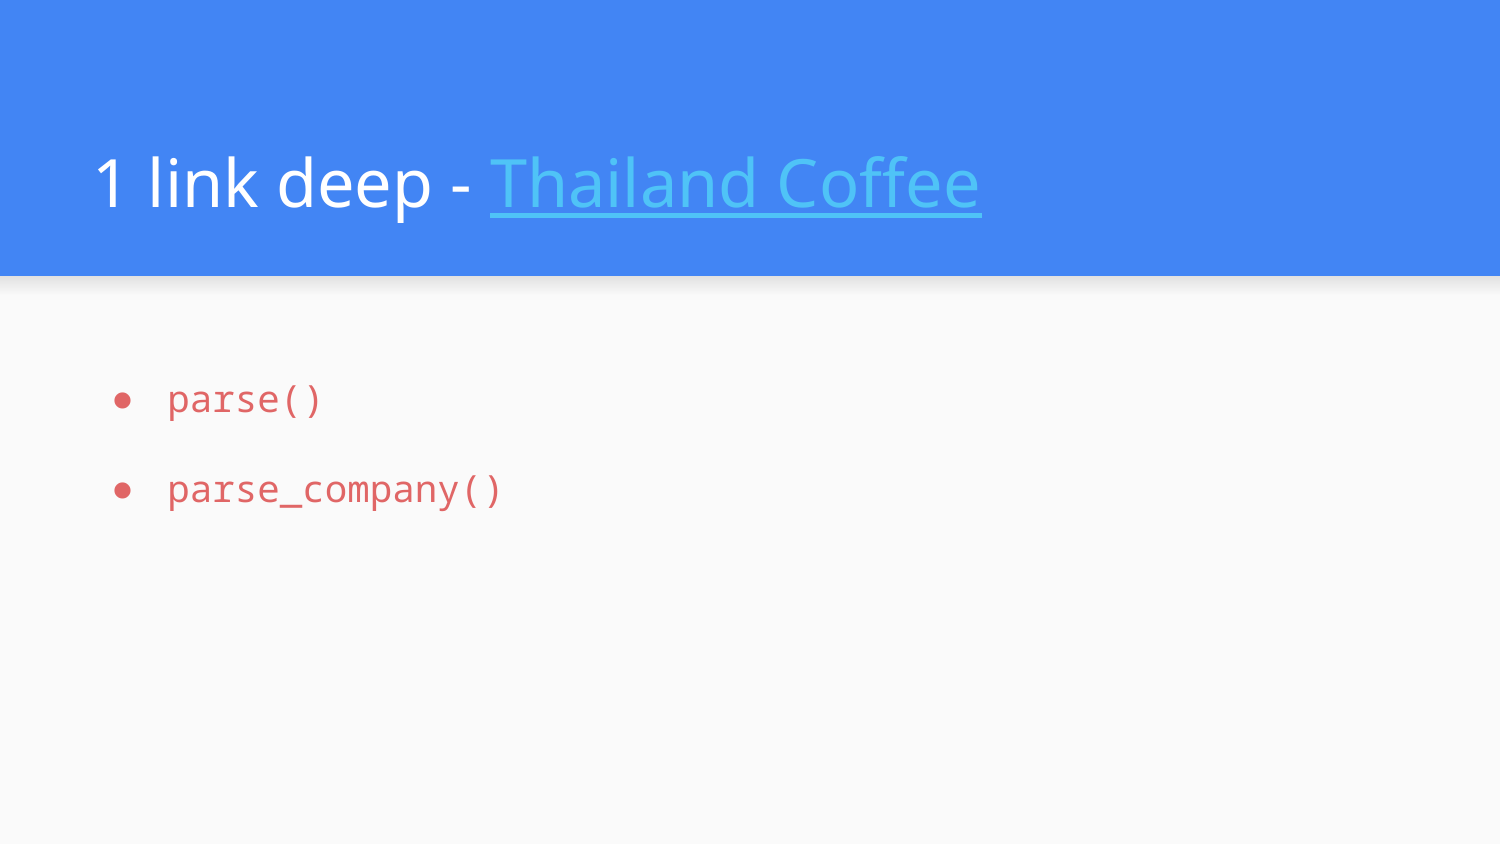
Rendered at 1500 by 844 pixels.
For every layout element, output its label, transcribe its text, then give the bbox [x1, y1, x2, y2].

list parse() parse_company() [77, 314, 1427, 760]
title 1 link deep - Thailand Coffee [77, 121, 1427, 248]
